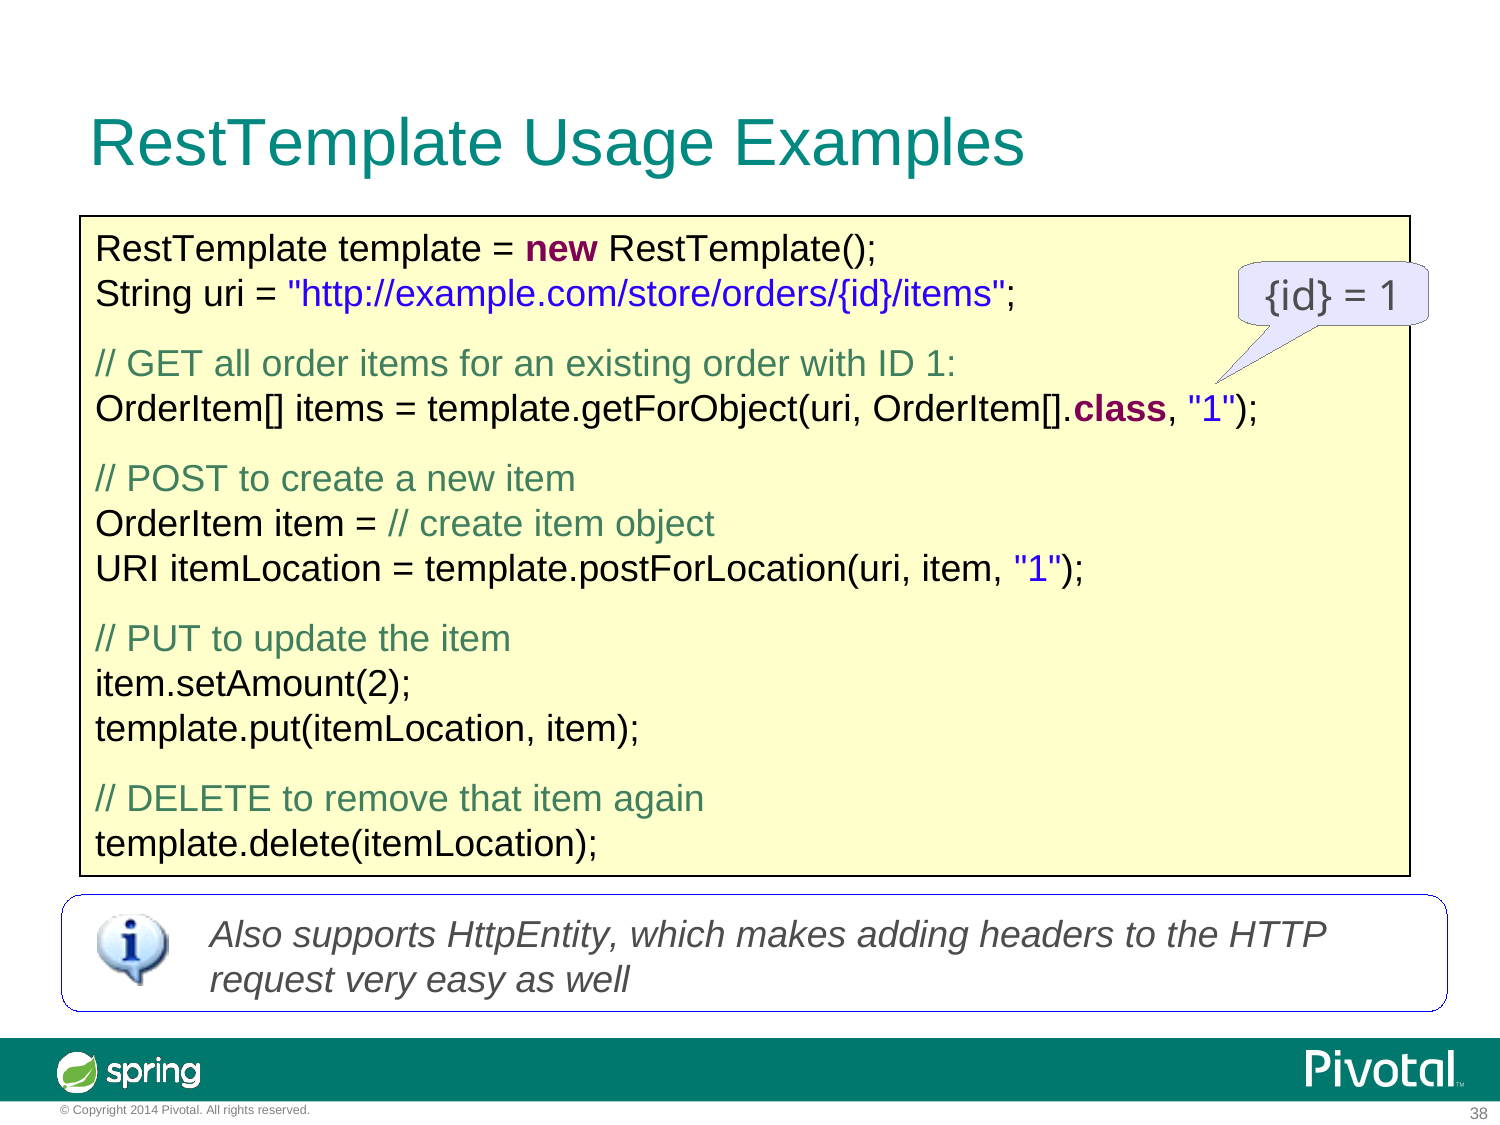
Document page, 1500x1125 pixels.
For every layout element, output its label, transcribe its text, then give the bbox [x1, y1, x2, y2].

title RestTemplate Usage Examples [75, 45, 1426, 233]
text_box {id} = 1 [1215, 261, 1429, 384]
text_box Also supports HttpEntity, which makes adding headers to the HTTP request very easy as well [195, 902, 1426, 1012]
picture [32, 1041, 210, 1103]
picture [1306, 1050, 1464, 1087]
picture [97, 914, 169, 986]
text_box RestTemplate template = new RestTemplate(); String uri = "http://example.com/store/orders/{id}/items"; // GET all order items for an existing order with ID 1: OrderItem[] items = template.getForObject(uri, OrderItem[].class, "1"); // POST to create a new item OrderItem item = // create item object URI itemLocation = template.postForLocation(uri, item, "1"); // PUT to update the item item.setAmount(2); template.put(itemLocation, item); // DELETE to remove that item again template.delete(itemLocation); [80, 215, 1410, 876]
